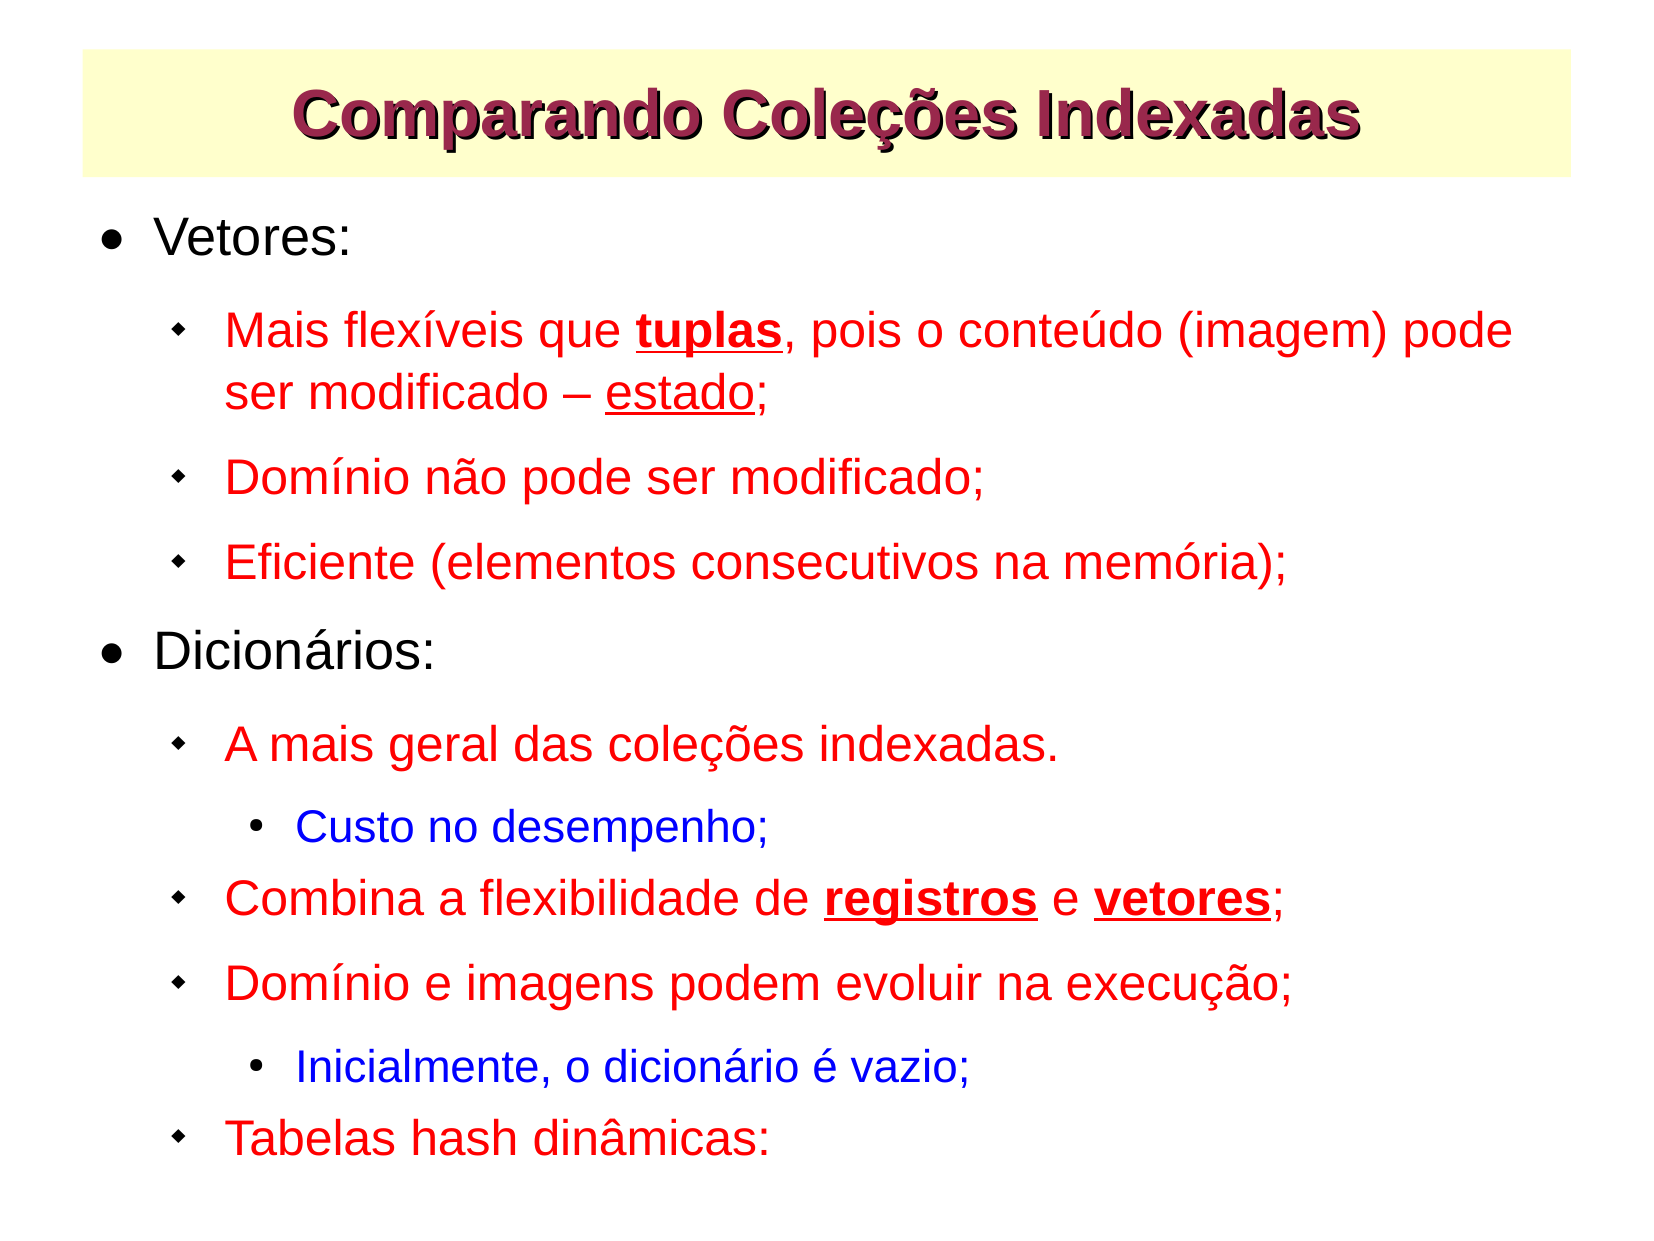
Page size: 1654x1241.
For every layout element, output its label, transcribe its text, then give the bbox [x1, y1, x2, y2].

title Comparando Coleções Indexadas [82, 49, 1571, 178]
list Vetores: Mais flexíveis que tuplas, pois o conteúdo (imagem) pode ser modificado – estado; Domínio não pode ser modificado; Eficiente (elementos consecutivos na memória); Dicionários: A mais geral das coleções indexadas. Custo no desempenho; Combina a flexibilidade de registros e vetores; Domínio e imagens podem evoluir na execução; Inicialmente, o dicionário é vazio; Tabelas hash dinâmicas: [82, 206, 1571, 1169]
